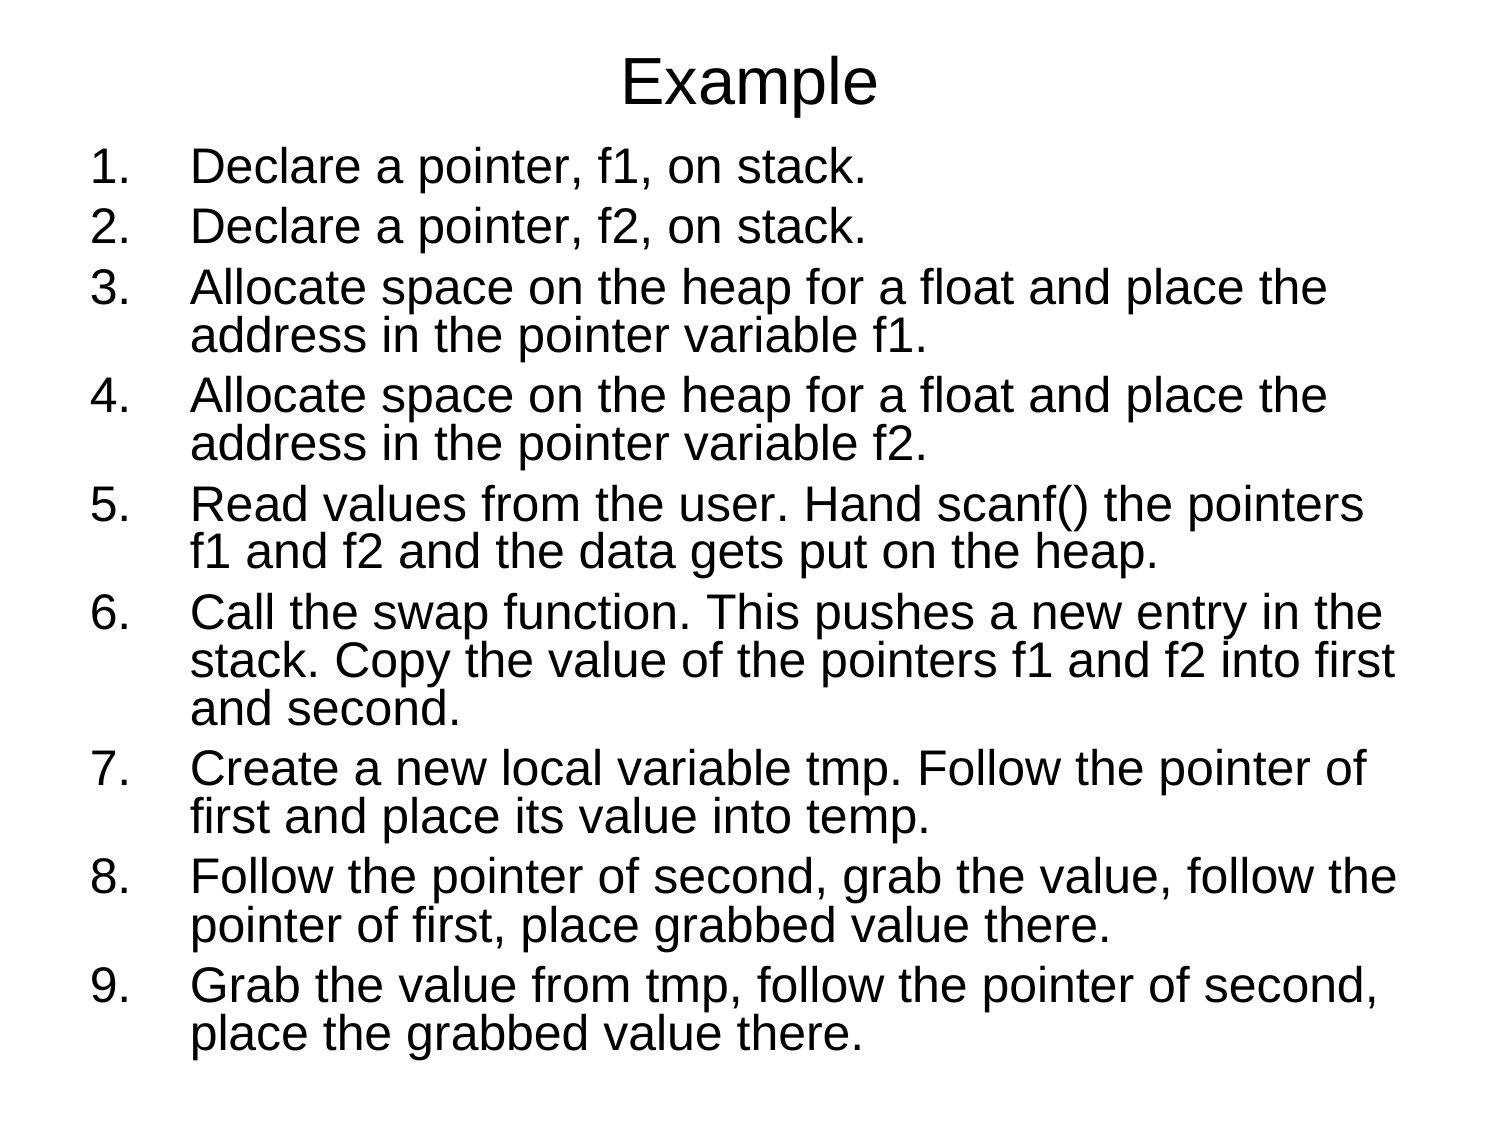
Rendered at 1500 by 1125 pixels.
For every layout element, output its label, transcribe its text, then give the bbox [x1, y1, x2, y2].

title Example [75, 24, 1426, 130]
list Declare a pointer, f1, on stack. Declare a pointer, f2, on stack. Allocate space on the heap for a float and place the address in the pointer variable f1. Allocate space on the heap for a float and place the address in the pointer variable f2. Read values from the user. Hand scanf() the pointers f1 and f2 and the data gets put on the heap. Call the swap function. This pushes a new entry in the stack. Copy the value of the pointers f1 and f2 into first and second. Create a new local variable tmp. Follow the pointer of first and place its value into temp. Follow the pointer of second, grab the value, follow the pointer of first, place grabbed value there. Grab the value from tmp, follow the pointer of second, place the grabbed value there. [75, 137, 1426, 1075]
